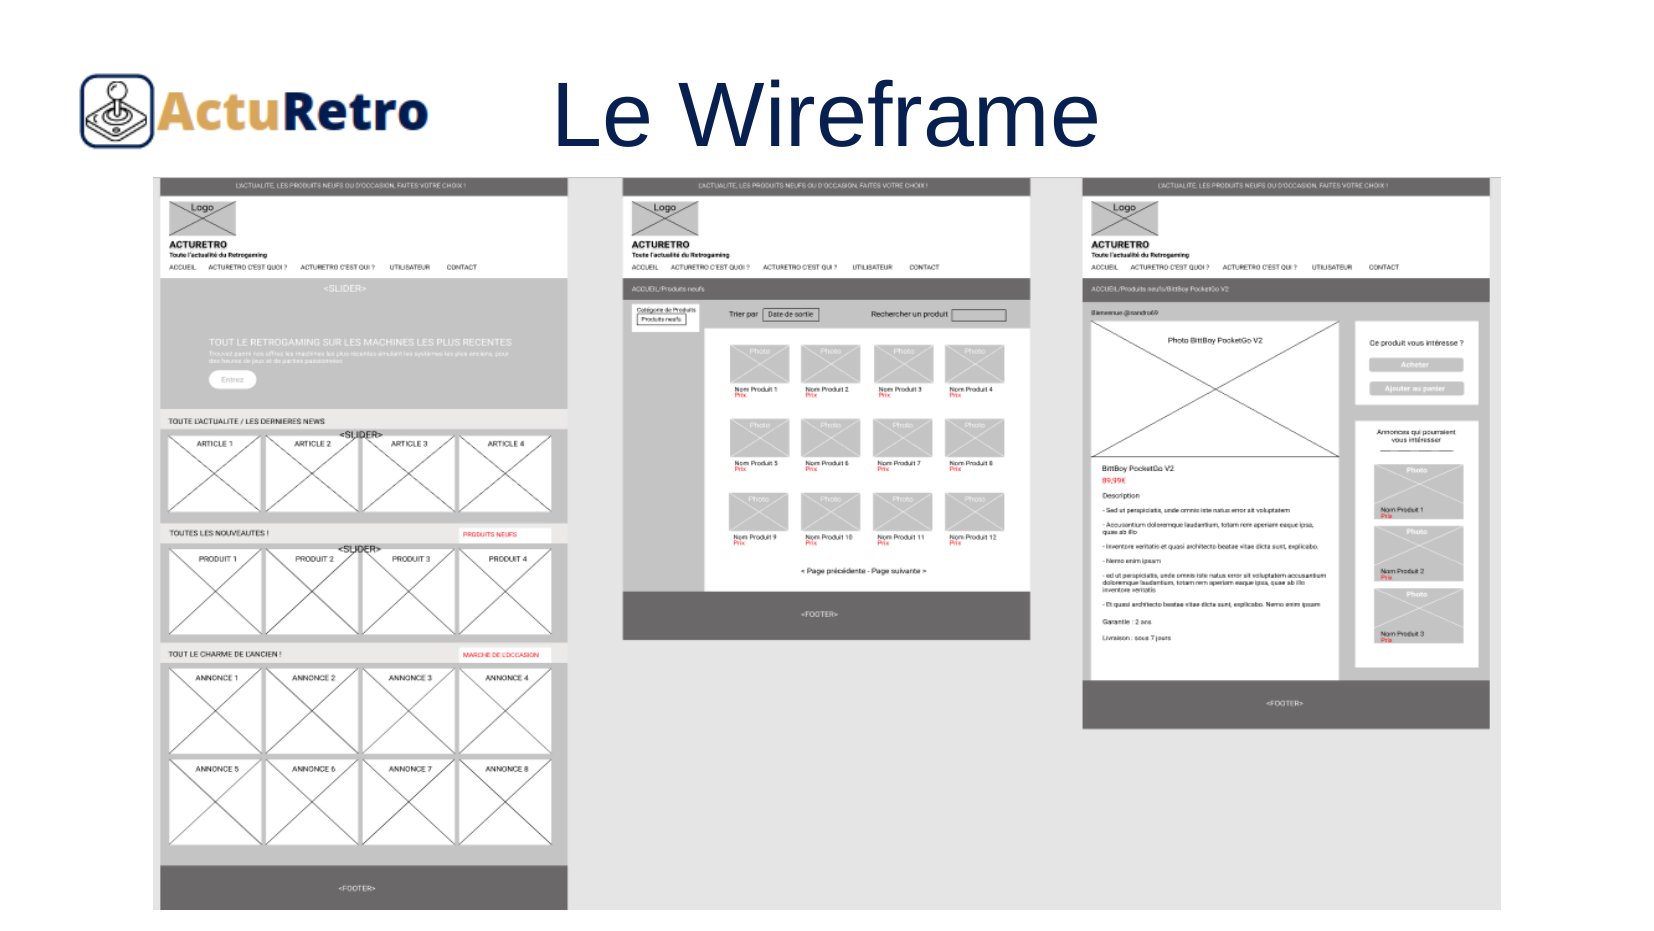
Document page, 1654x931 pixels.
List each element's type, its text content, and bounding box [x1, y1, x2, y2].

picture [153, 177, 1501, 910]
title Le Wireframe [82, 37, 1571, 193]
picture [75, 69, 434, 154]
